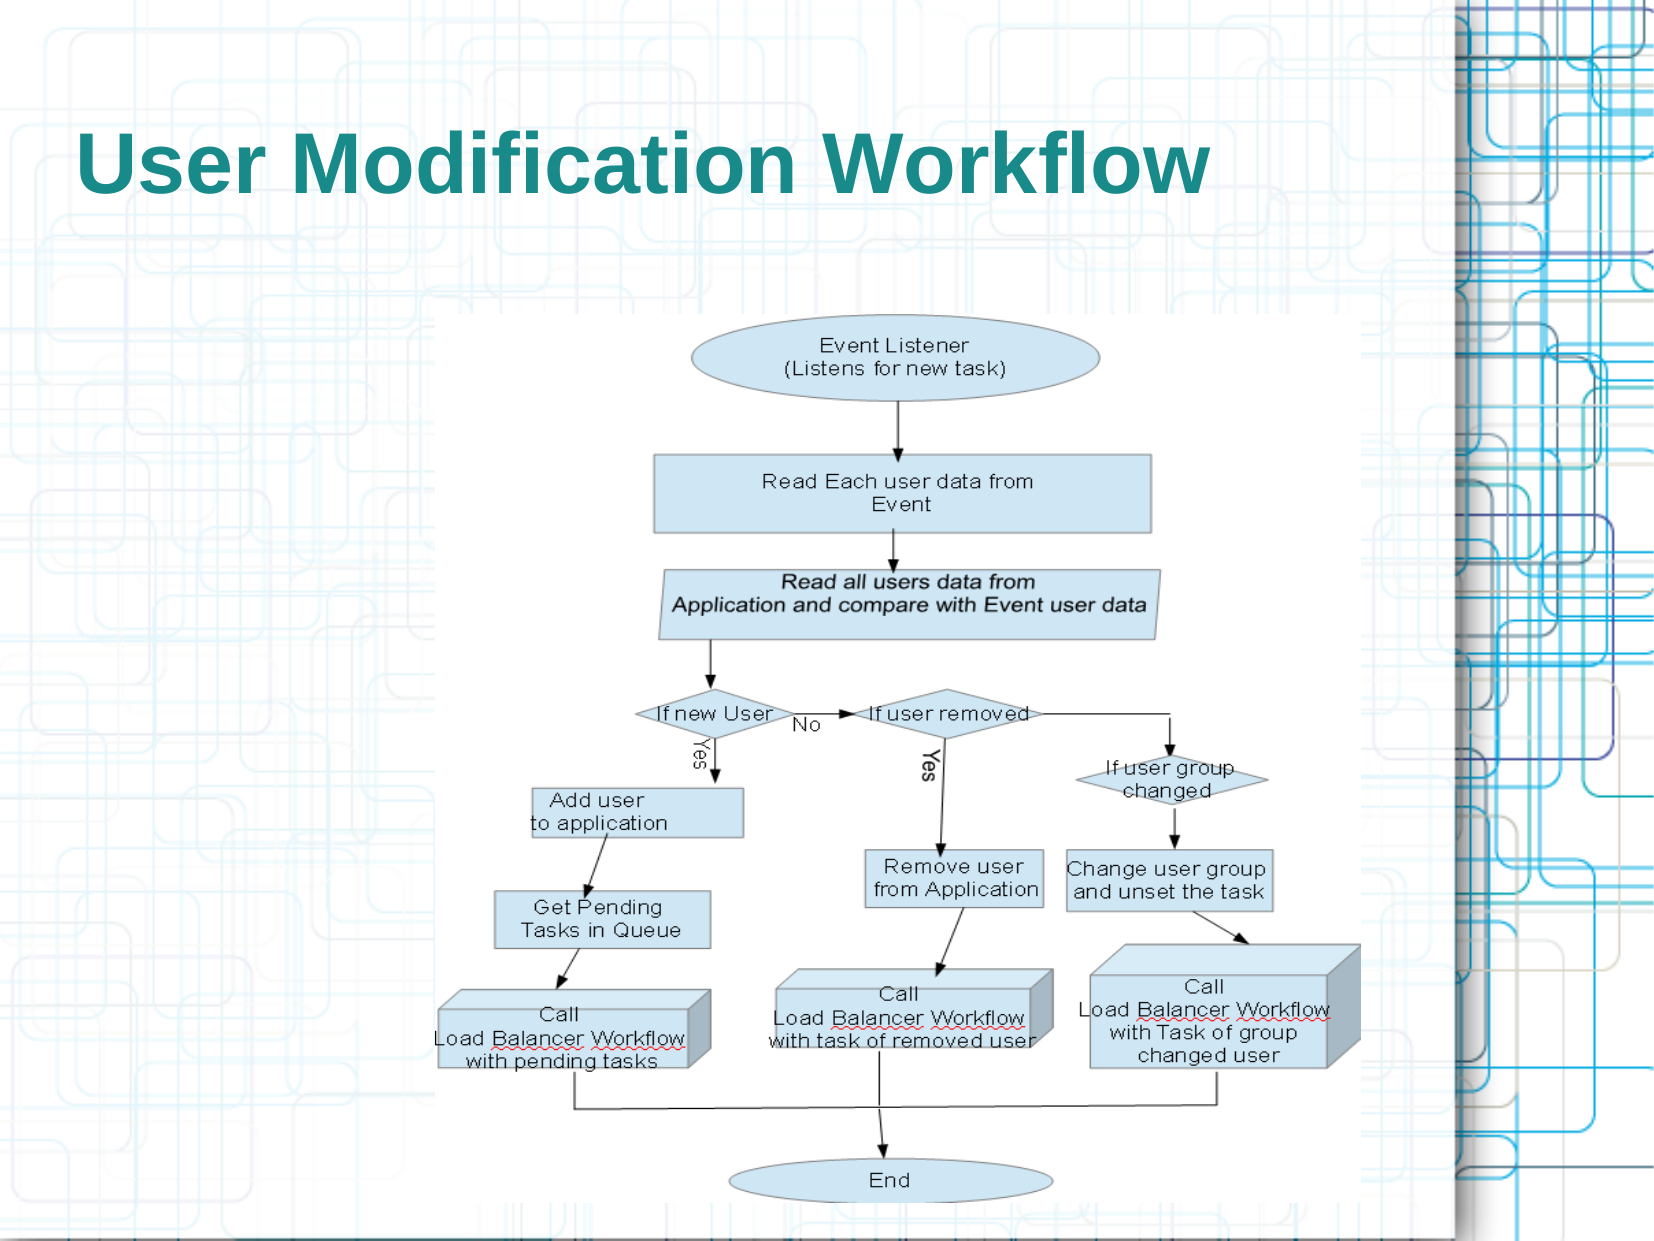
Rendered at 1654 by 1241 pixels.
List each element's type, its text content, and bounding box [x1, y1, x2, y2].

picture [0, 0, 1654, 1241]
title User Modification Workflow [75, 60, 1291, 268]
